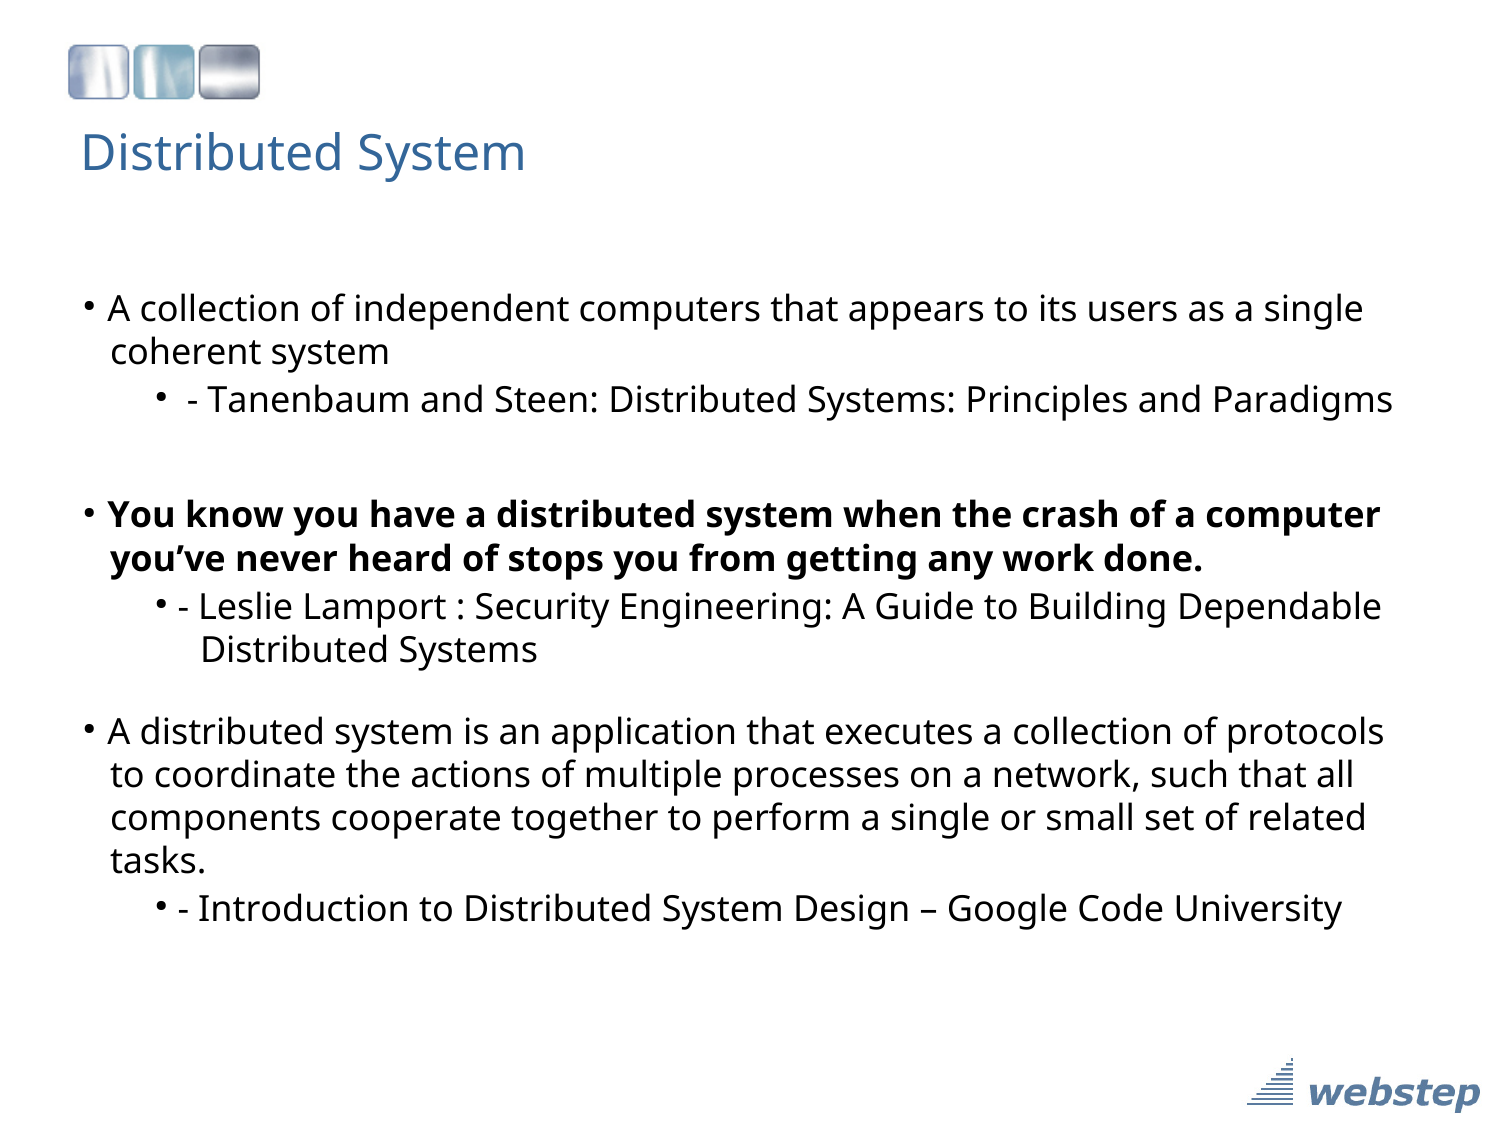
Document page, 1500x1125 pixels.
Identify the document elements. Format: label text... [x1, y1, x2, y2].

picture [1234, 1047, 1495, 1118]
picture [64, 42, 266, 104]
list A collection of independent computers that appears to its users as a single coherent system - Tanenbaum and Steen: Distributed Systems: Principles and Paradigms You know you have a distributed system when the crash of a computer you’ve never heard of stops you from getting any work done. - Leslie Lamport : Security Engineering: A Guide to Building Dependable Distributed Systems A distributed system is an application that executes a collection of protocols to coordinate the actions of multiple processes on a network, such that all components cooperate together to perform a single or small set of related tasks. - Introduction to Distributed System Design – Google Code University [74, 277, 1423, 1020]
title Distributed System [72, 73, 1423, 228]
